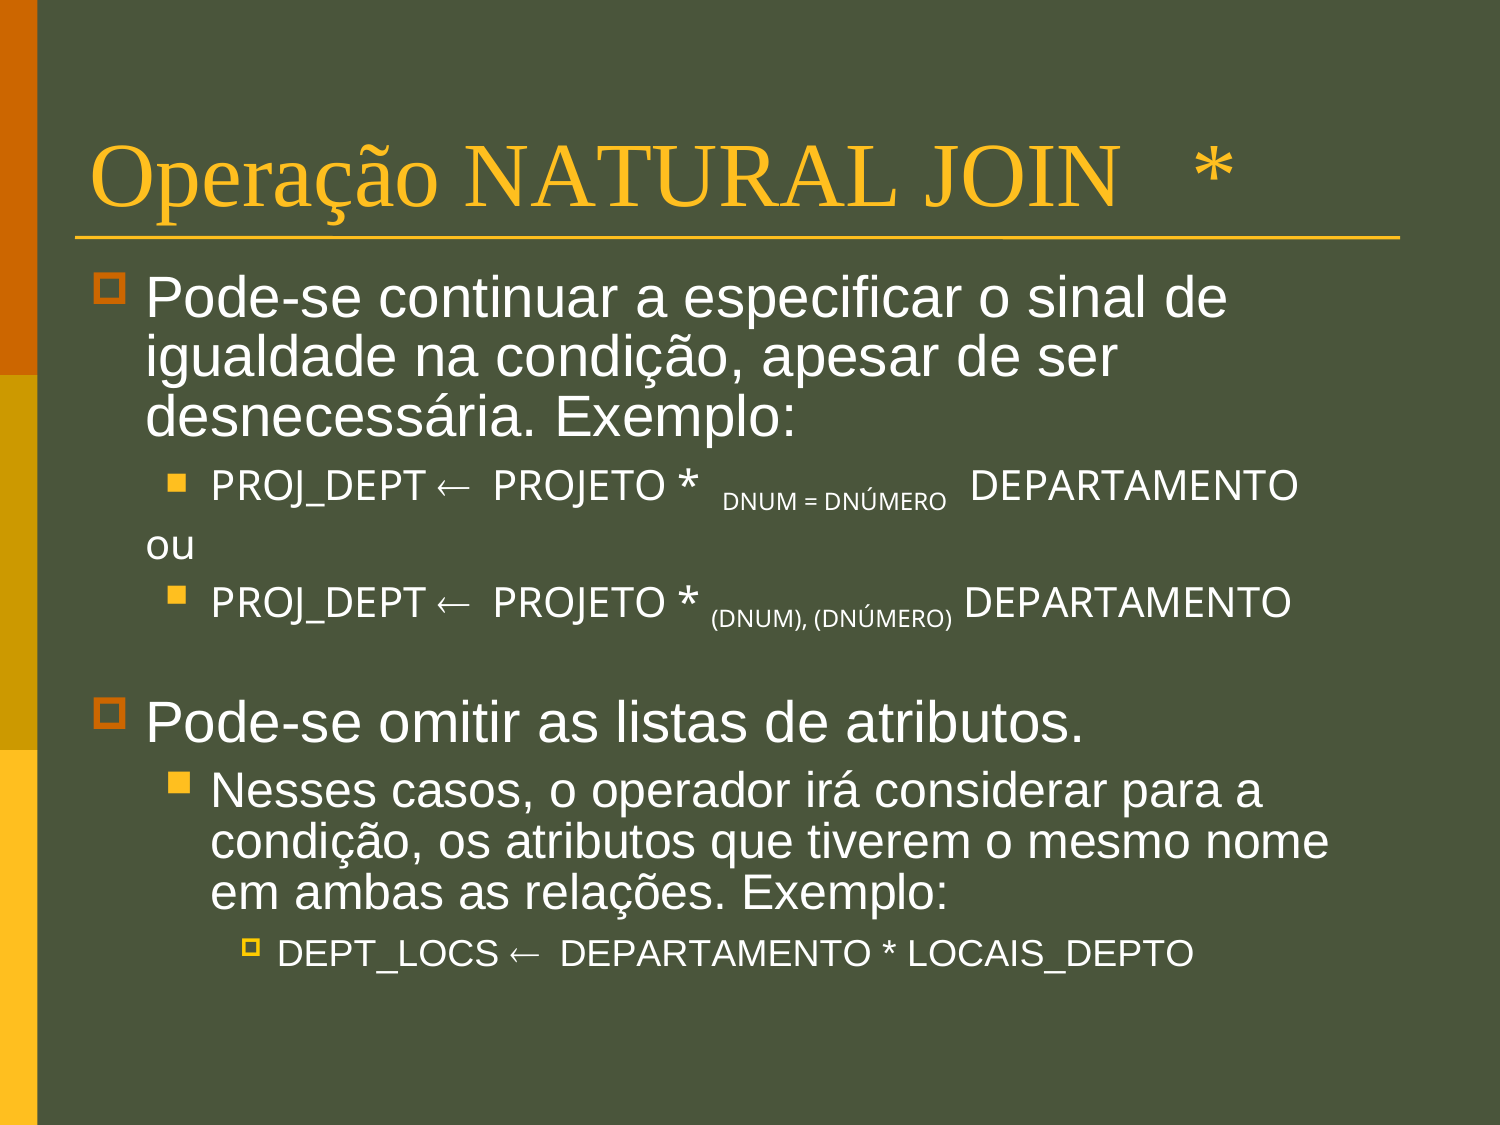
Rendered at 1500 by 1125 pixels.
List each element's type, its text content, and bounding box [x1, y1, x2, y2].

list Pode-se continuar a especificar o sinal de igualdade na condição, apesar de ser desnecessária. Exemplo: PROJ_DEPT PROJETO * DNUM = DNÚMERO DEPARTAMENTO ou PROJ_DEPT PROJETO * (DNUM), (DNÚMERO) DEPARTAMENTO Pode-se omitir as listas de atributos. Nesses casos, o operador irá considerar para a condição, os atributos que tiverem o mesmo nome em ambas as relações. Exemplo: DEPT_LOCS DEPARTAMENTO * LOCAIS_DEPTO [75, 262, 1426, 1029]
title Operação NATURAL JOIN * [75, 45, 1426, 233]
